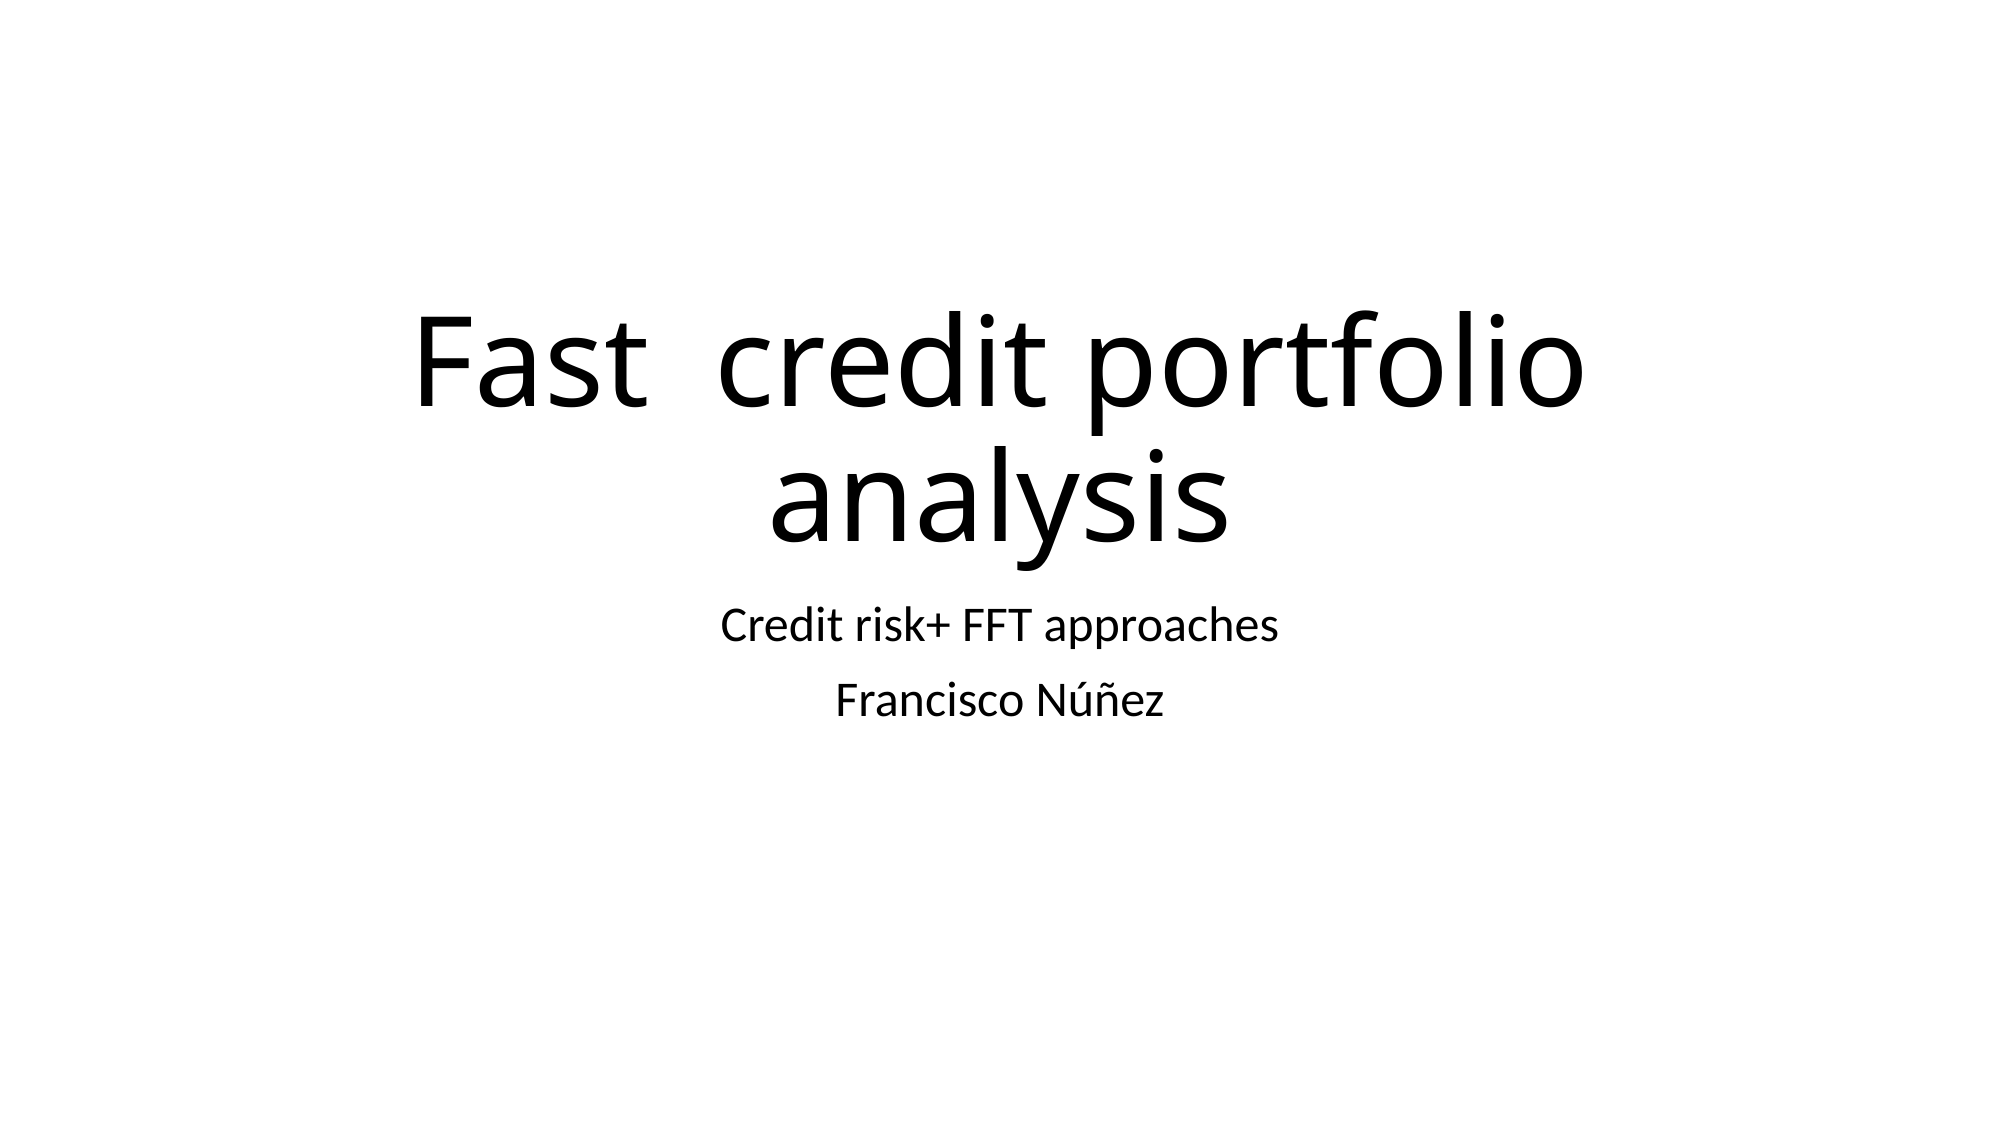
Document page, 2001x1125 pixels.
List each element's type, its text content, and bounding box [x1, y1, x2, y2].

subtitle Credit risk+ FFT approaches Francisco Núñez [249, 590, 1750, 863]
title Fast credit portfolio analysis [249, 184, 1750, 576]
